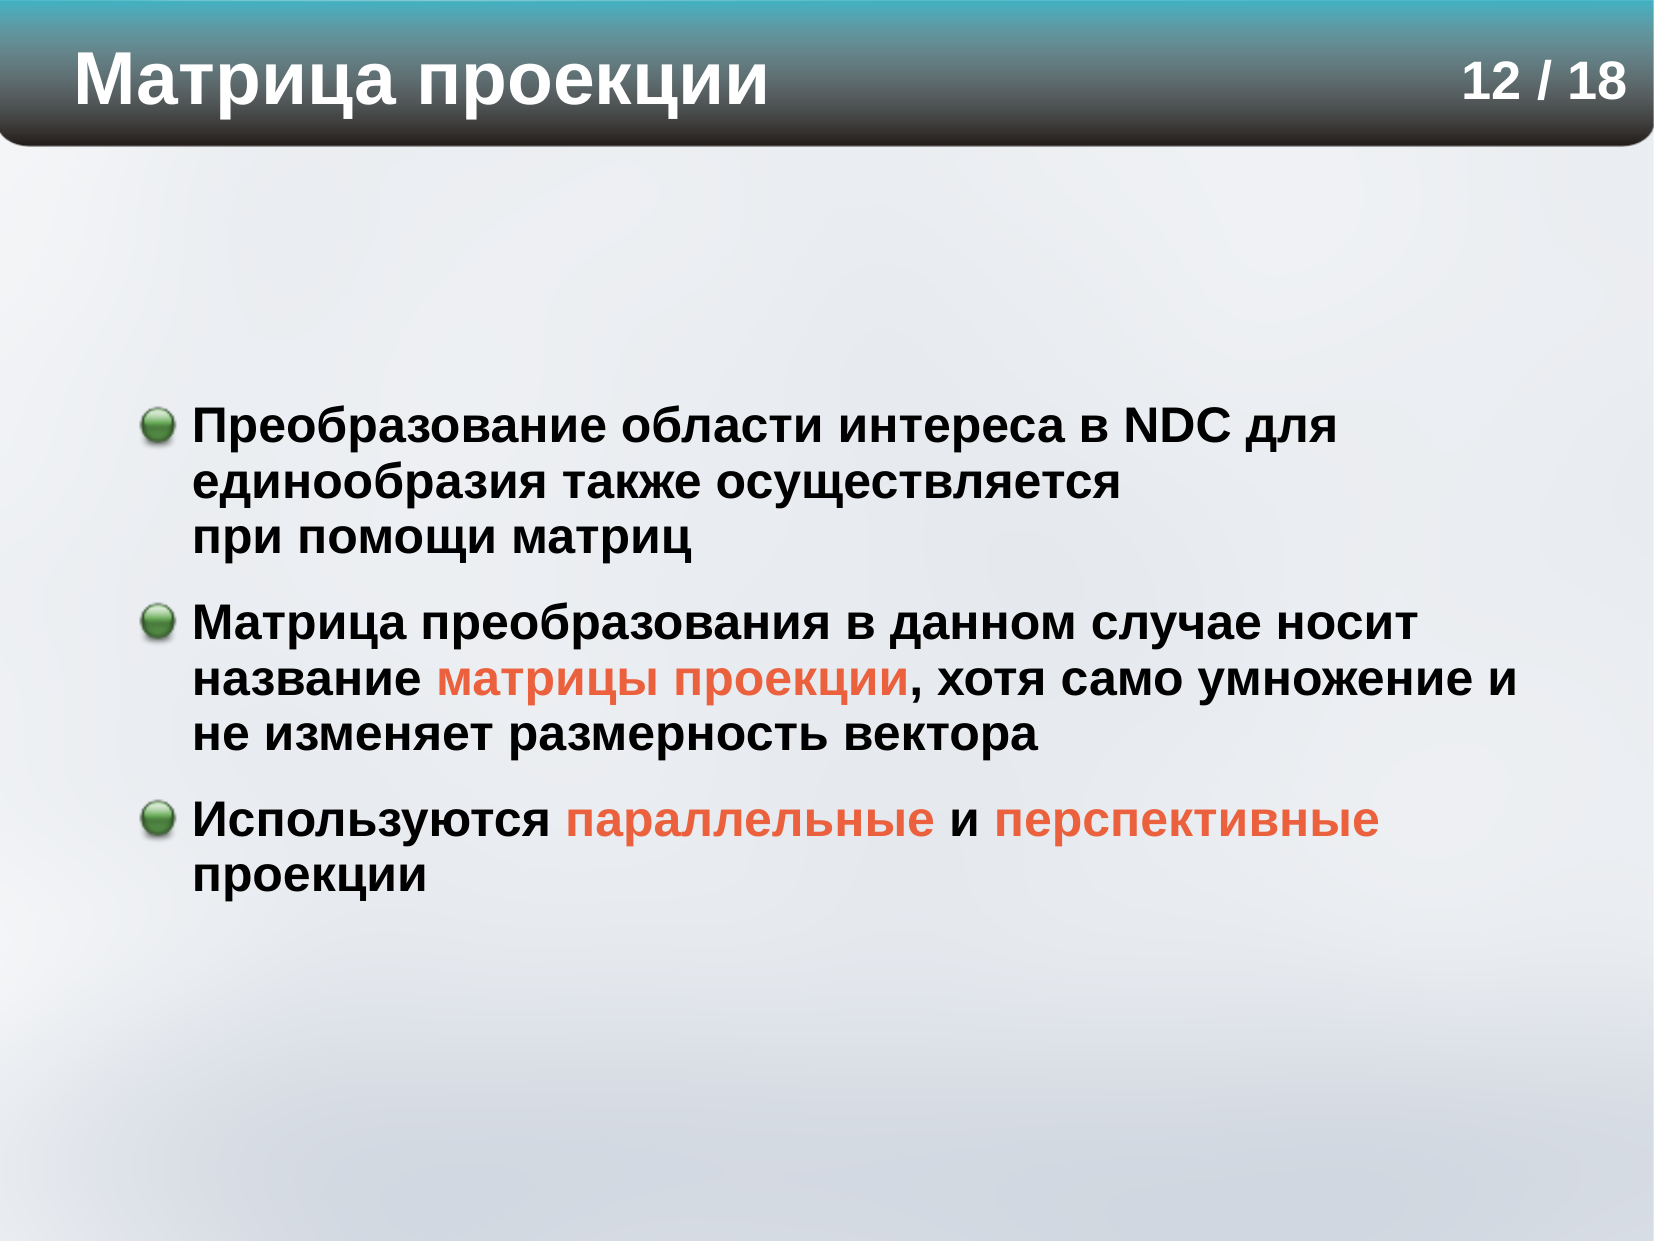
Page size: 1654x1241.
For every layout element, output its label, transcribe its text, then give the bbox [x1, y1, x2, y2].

text_box <number> / 18 [1446, 42, 1654, 179]
text_box Преобразование области интереса в NDC для единообразия также осуществляется при помощи матриц Матрица преобразования в данном случае носит название матрицы проекции, хотя само умножение и не изменяет размерность вектора Используются параллельные и перспективные проекции [118, 389, 1595, 910]
text_box Матрица проекции [59, 29, 1418, 129]
picture [0, 0, 1654, 1241]
